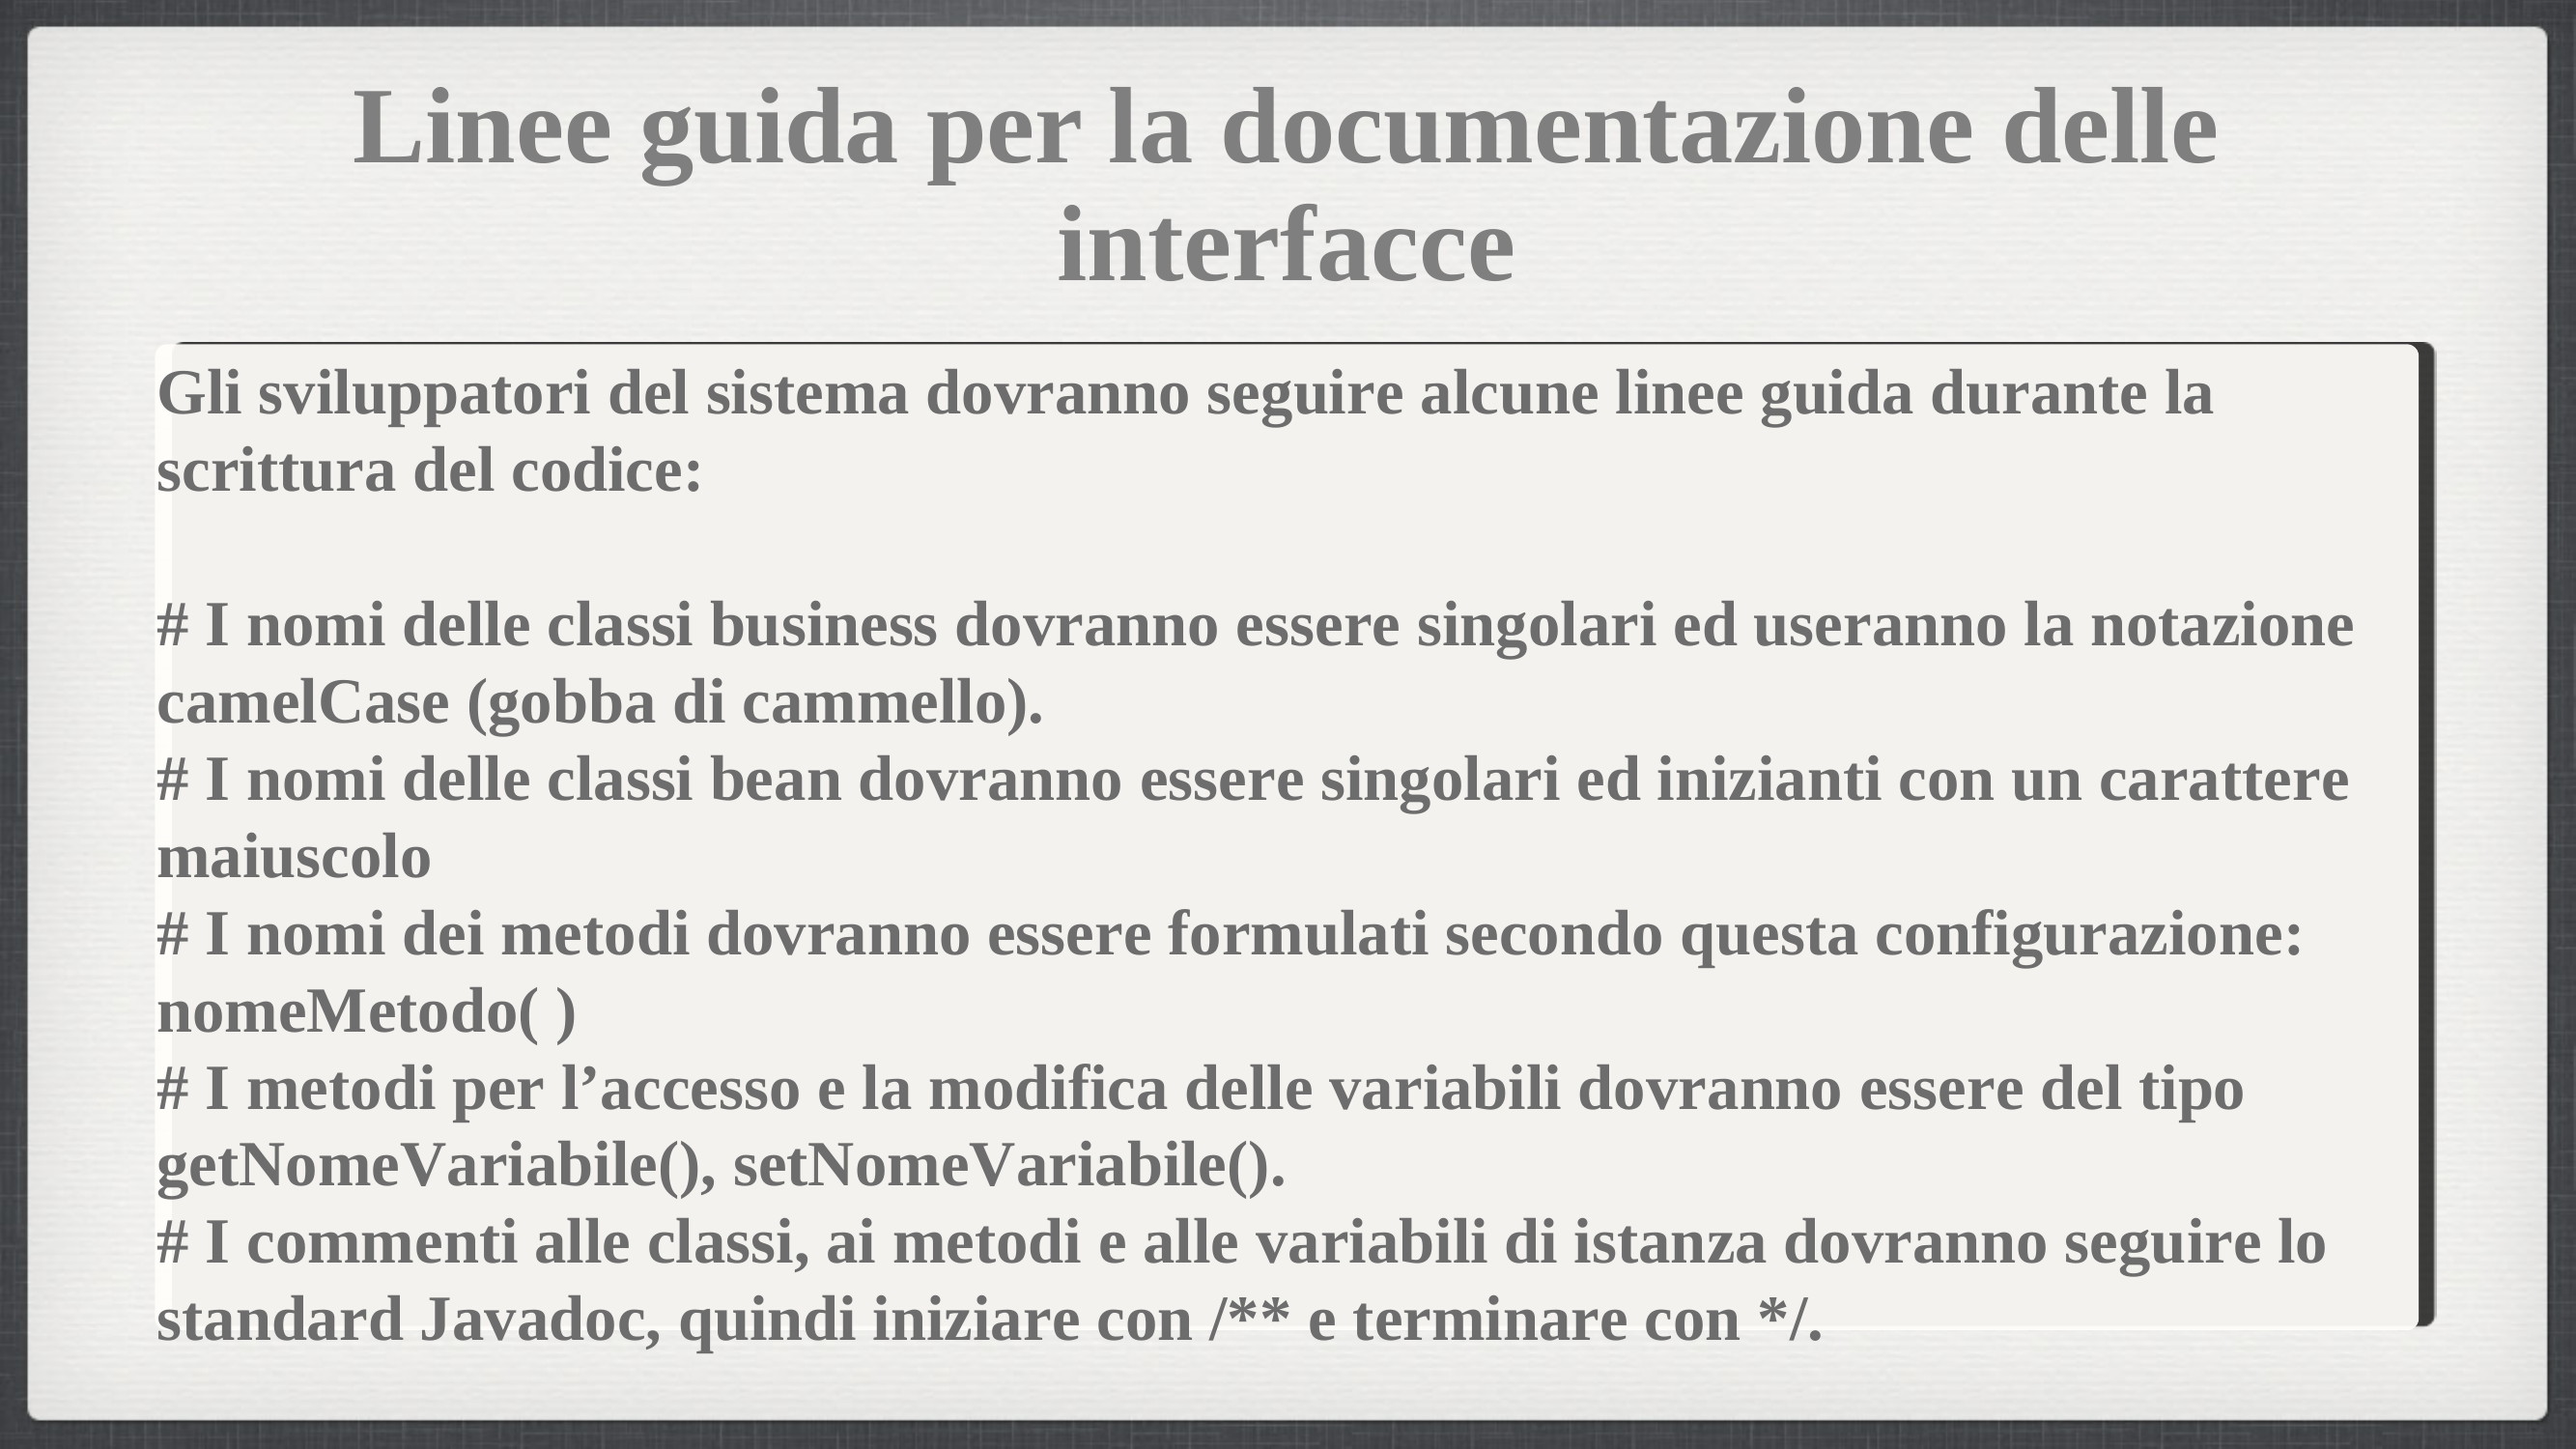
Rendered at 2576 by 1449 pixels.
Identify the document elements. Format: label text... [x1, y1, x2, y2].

text_box Gli sviluppatori del sistema dovranno seguire alcune linee guida durante la scrittura del codice: # I nomi delle classi business dovranno essere singolari ed useranno la notazione camelCase (gobba di cammello). # I nomi delle classi bean dovranno essere singolari ed inizianti con un carattere maiuscolo # I nomi dei metodi dovranno essere formulati secondo questa configurazione: nomeMetodo( ) # I metodi per l’accesso e la modifica delle variabili dovranno essere del tipo getNomeVariabile(), setNomeVariabile(). # I commenti alle classi, ai metodi e alle variabili di istanza dovranno seguire lo standard Javadoc, quindi iniziare con /** e terminare con */. [142, 342, 2424, 1449]
picture [0, 0, 2576, 1449]
picture [2424, 344, 2433, 1325]
title Linee guida per la documentazione delle interfacce [214, 38, 2359, 334]
